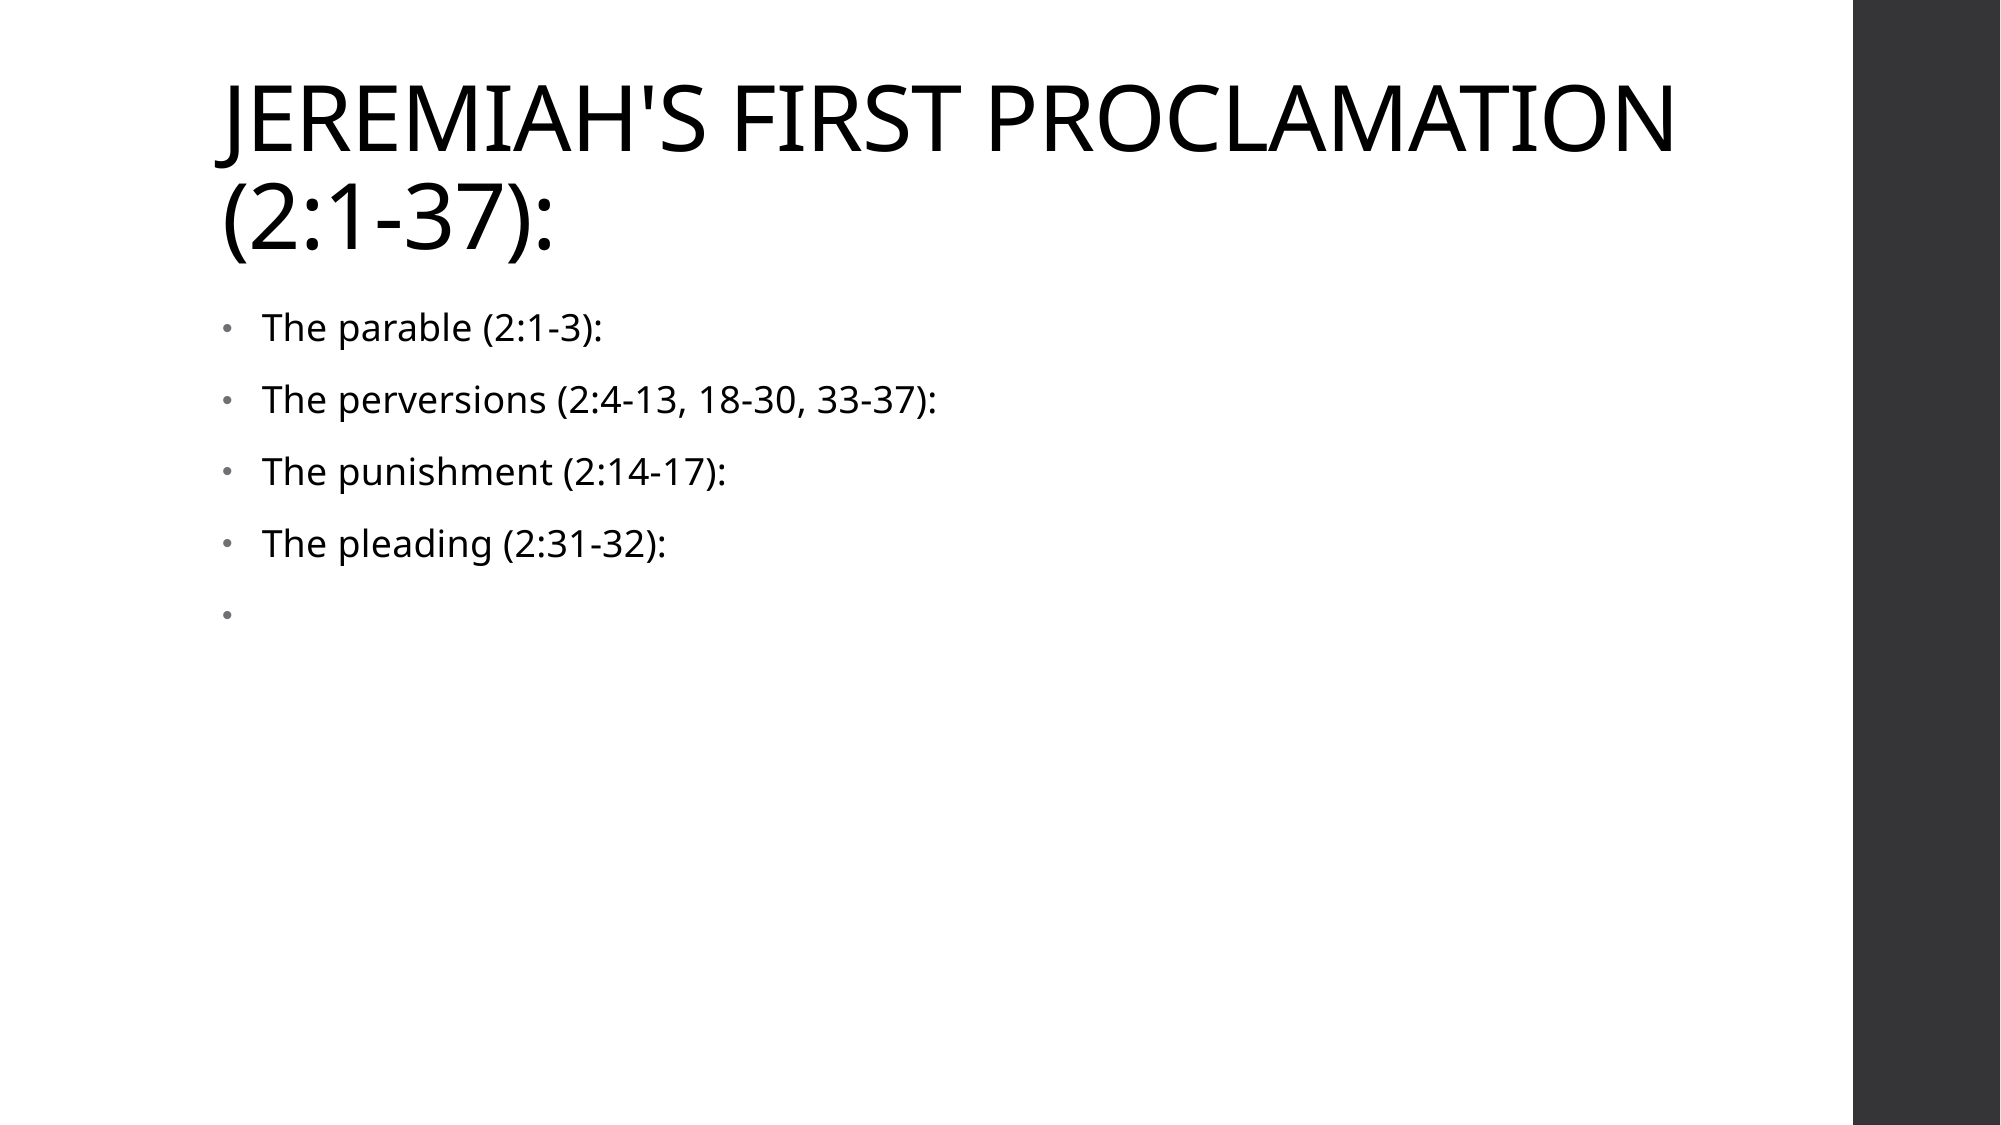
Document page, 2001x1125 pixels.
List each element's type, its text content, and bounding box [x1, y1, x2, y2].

title JEREMIAH'S FIRST PROCLAMATION (2:1-37): [206, 60, 1797, 278]
list The parable (2:1-3): The perversions (2:4-13, 18-30, 33-37): The punishment (2:14-17): The pleading (2:31-32): [206, 299, 1617, 1014]
